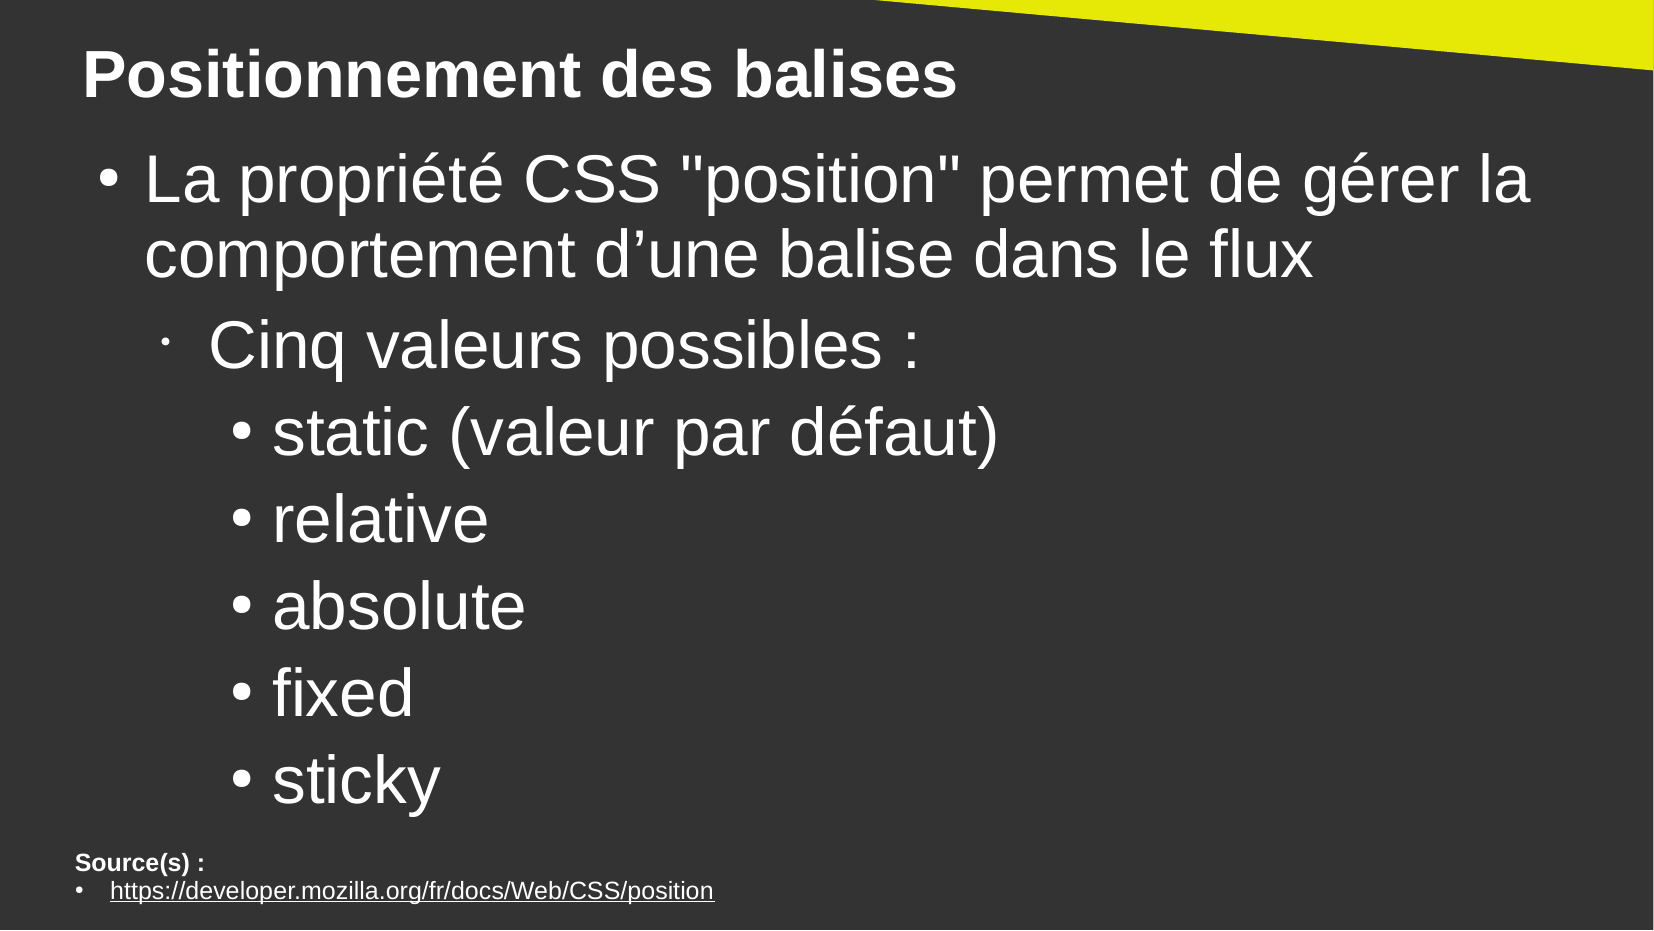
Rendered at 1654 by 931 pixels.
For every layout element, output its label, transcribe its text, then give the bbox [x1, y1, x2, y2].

text_box [874, 0, 1654, 71]
title Positionnement des balises [82, 37, 1571, 114]
text_box Source(s) : https://developer.mozilla.org/fr/docs/Web/CSS/position [60, 841, 1546, 931]
list La propriété CSS "position" permet de gérer la comportement d’une balise dans le flux Cinq valeurs possibles : static (valeur par défaut) relative absolute fixed sticky [80, 141, 1620, 827]
